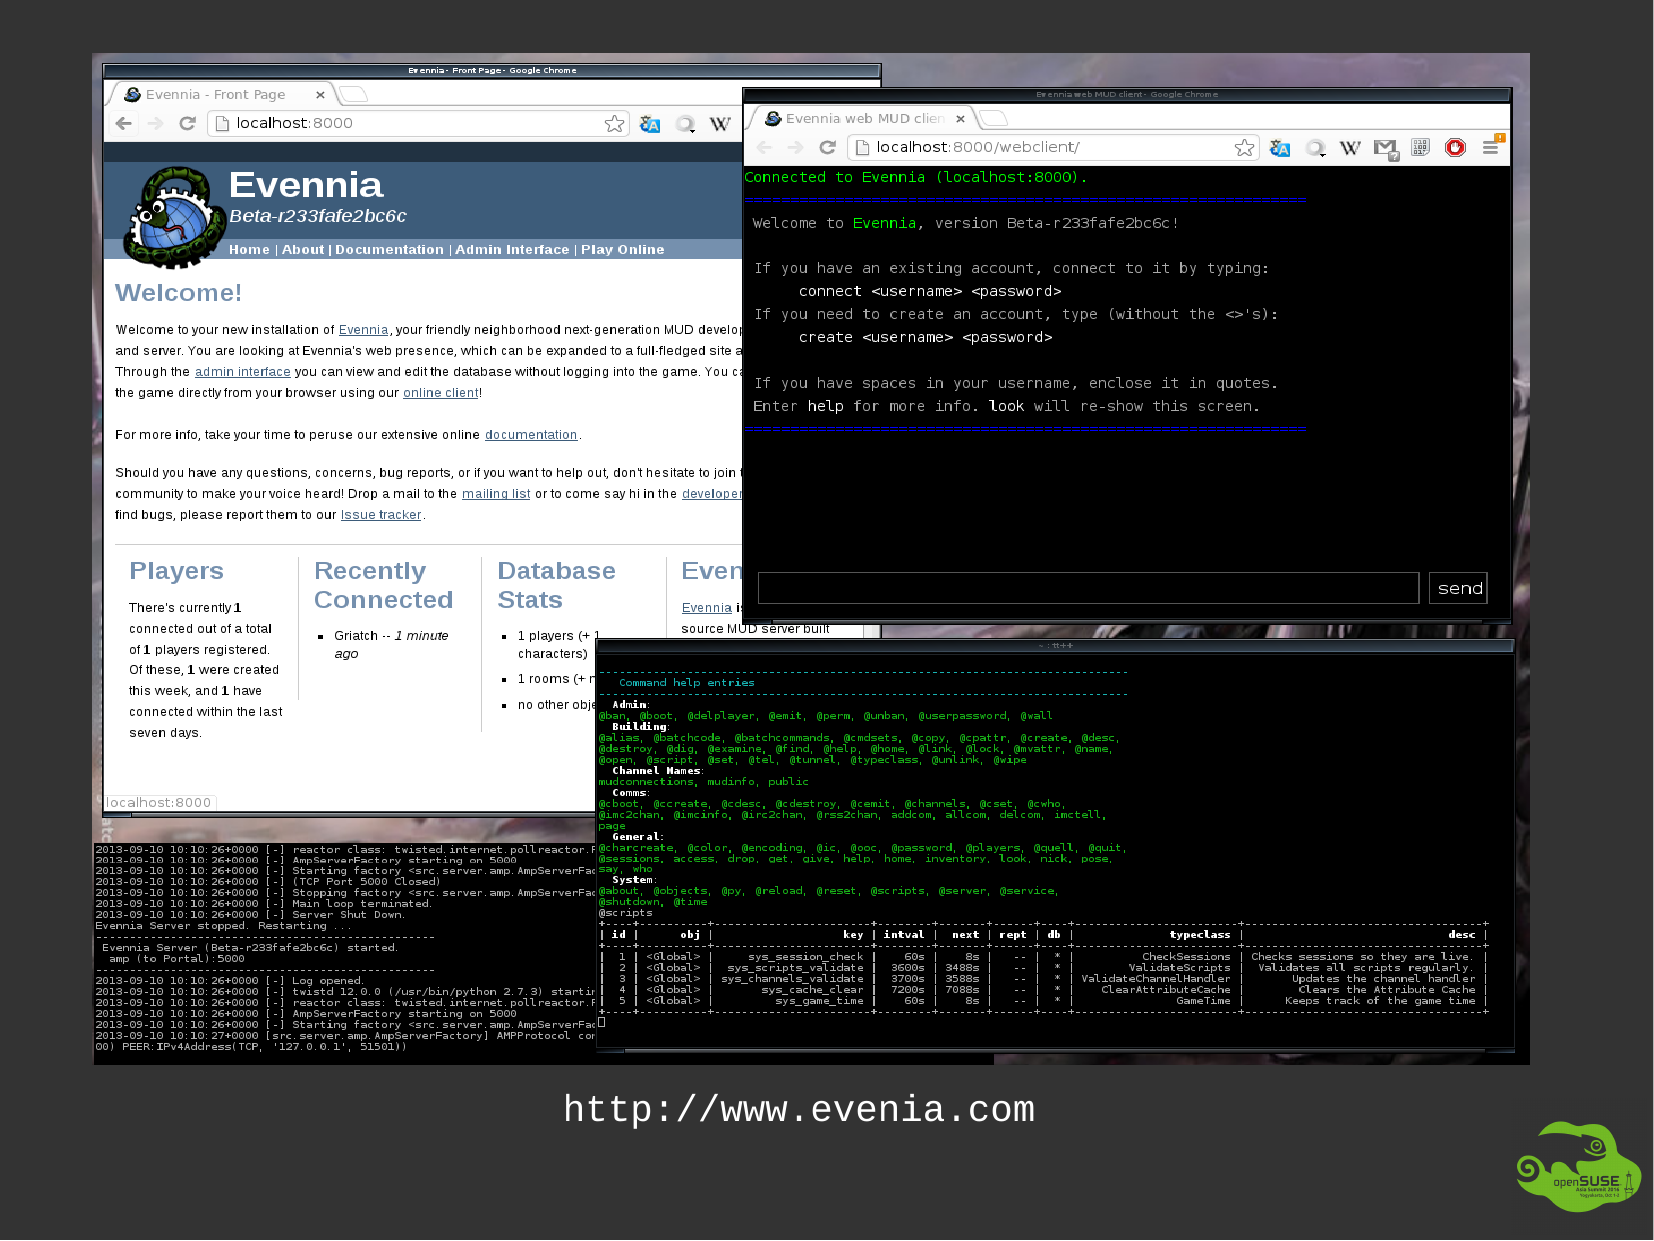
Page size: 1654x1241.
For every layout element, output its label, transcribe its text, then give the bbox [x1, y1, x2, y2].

picture [92, 53, 1531, 1066]
picture [1511, 1098, 1647, 1235]
text_box http://www.evenia.com [548, 1082, 1066, 1141]
